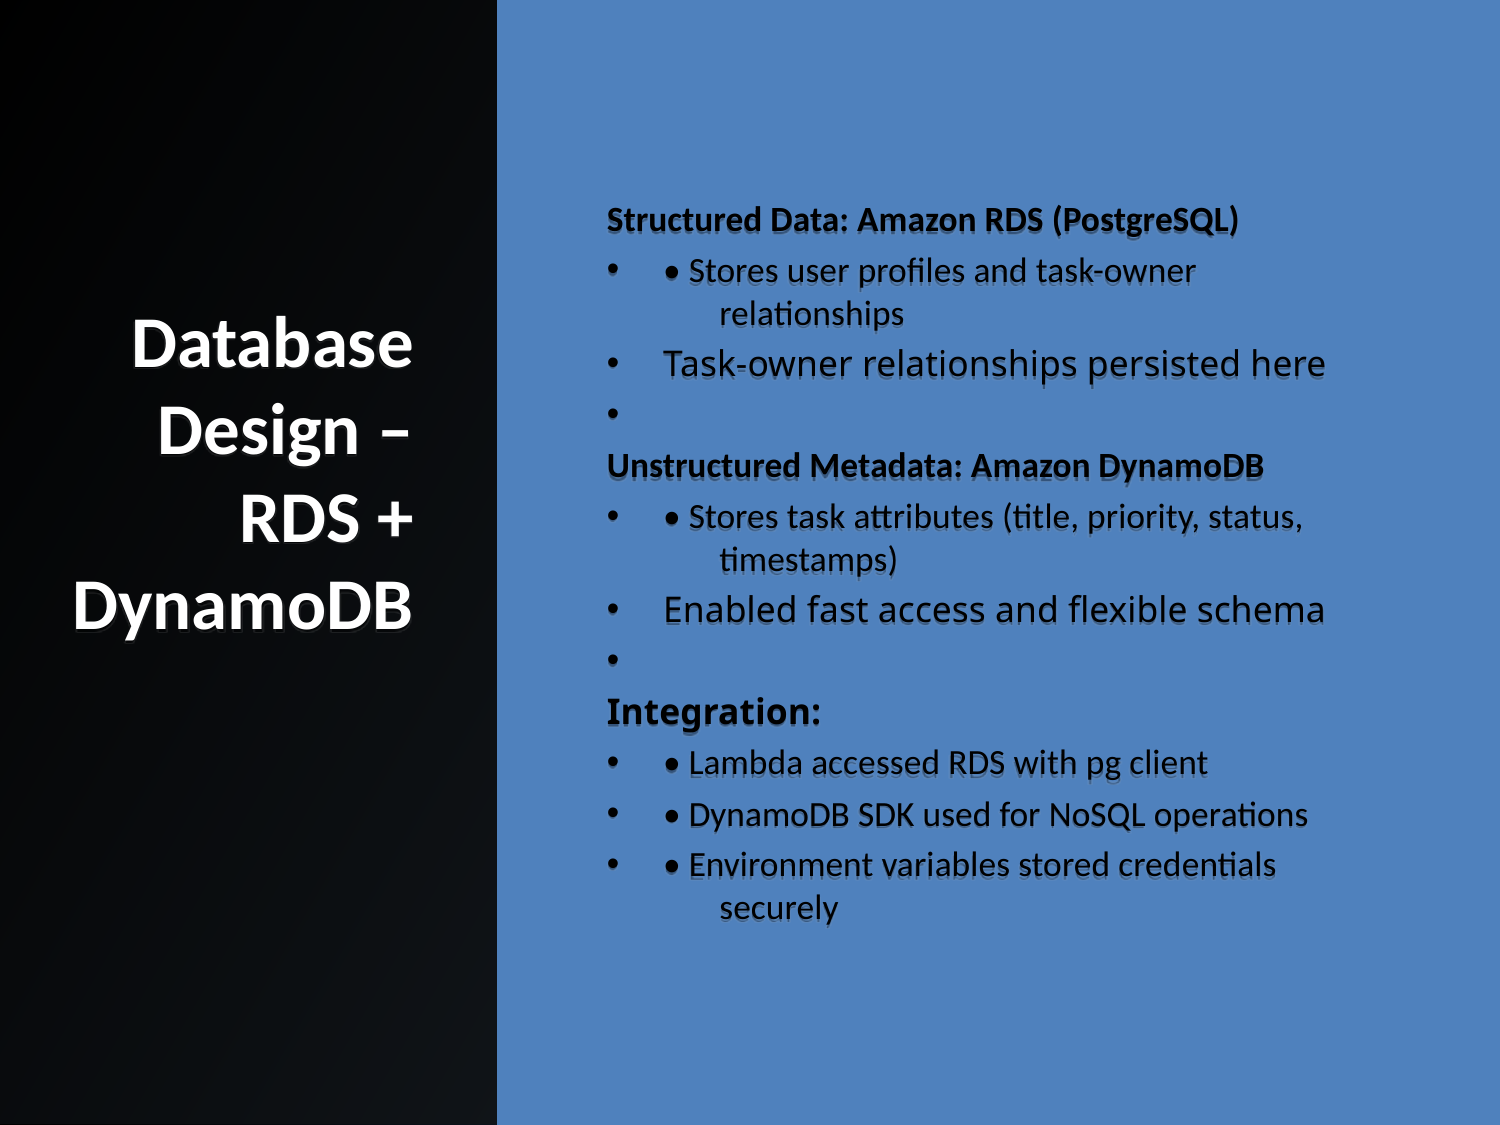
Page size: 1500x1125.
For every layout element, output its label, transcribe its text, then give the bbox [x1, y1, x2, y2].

title Database Design – RDS + DynamoDB [57, 96, 452, 652]
text_box [0, 0, 1500, 1125]
list Structured Data: Amazon RDS (PostgreSQL) • Stores user profiles and task-owner relationships Task-owner relationships persisted here Unstructured Metadata: Amazon DynamoDB • Stores task attributes (title, priority, status, timestamps) Enabled fast access and flexible schema Integration: • Lambda accessed RDS with pg client • DynamoDB SDK used for NoSQL operations • Environment variables stored credentials securely [591, 106, 1399, 1017]
